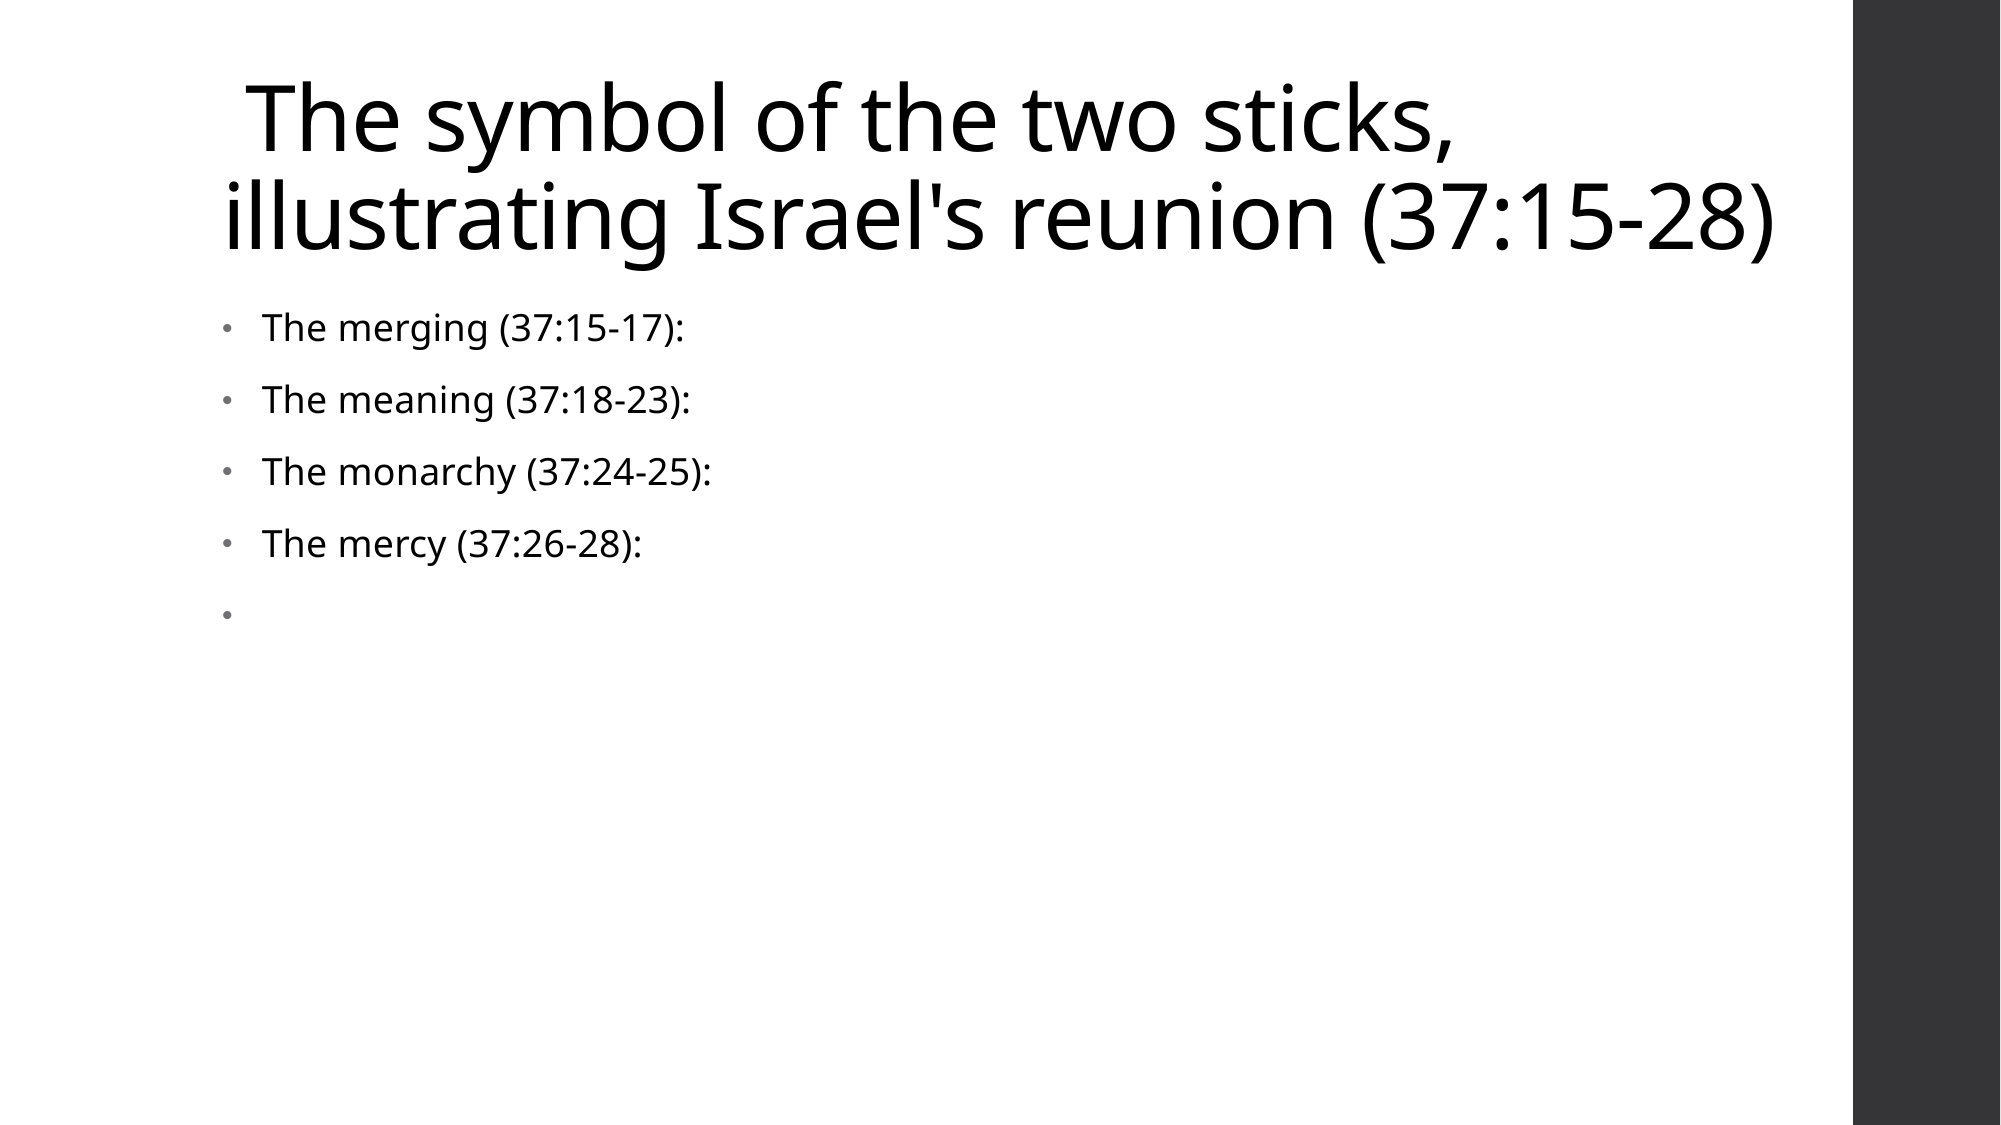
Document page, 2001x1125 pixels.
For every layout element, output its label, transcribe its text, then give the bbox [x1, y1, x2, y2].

list The merging (37:15-17): The meaning (37:18-23): The monarchy (37:24-25): The mercy (37:26-28): [206, 299, 1617, 1014]
title The symbol of the two sticks, illustrating Israel's reunion (37:15-28) [206, 60, 1797, 278]
